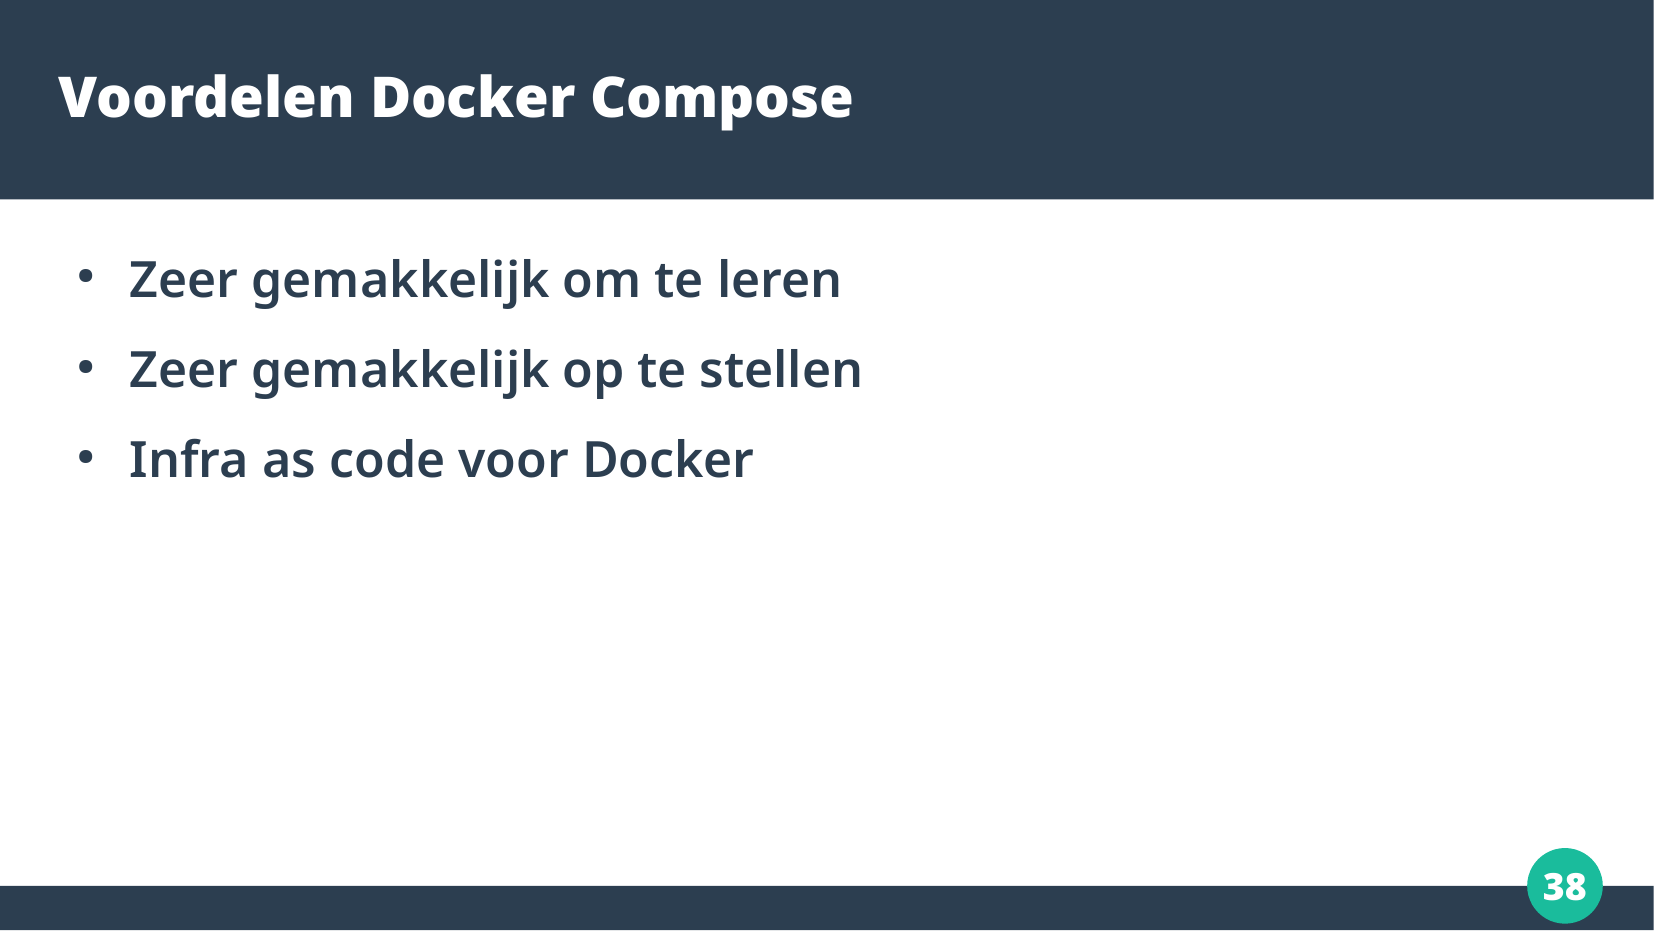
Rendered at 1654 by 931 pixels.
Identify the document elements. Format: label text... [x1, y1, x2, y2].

list Zeer gemakkelijk om te leren Zeer gemakkelijk op te stellen Infra as code voor Docker [59, 243, 1595, 864]
title Voordelen Docker Compose [59, 37, 1595, 156]
